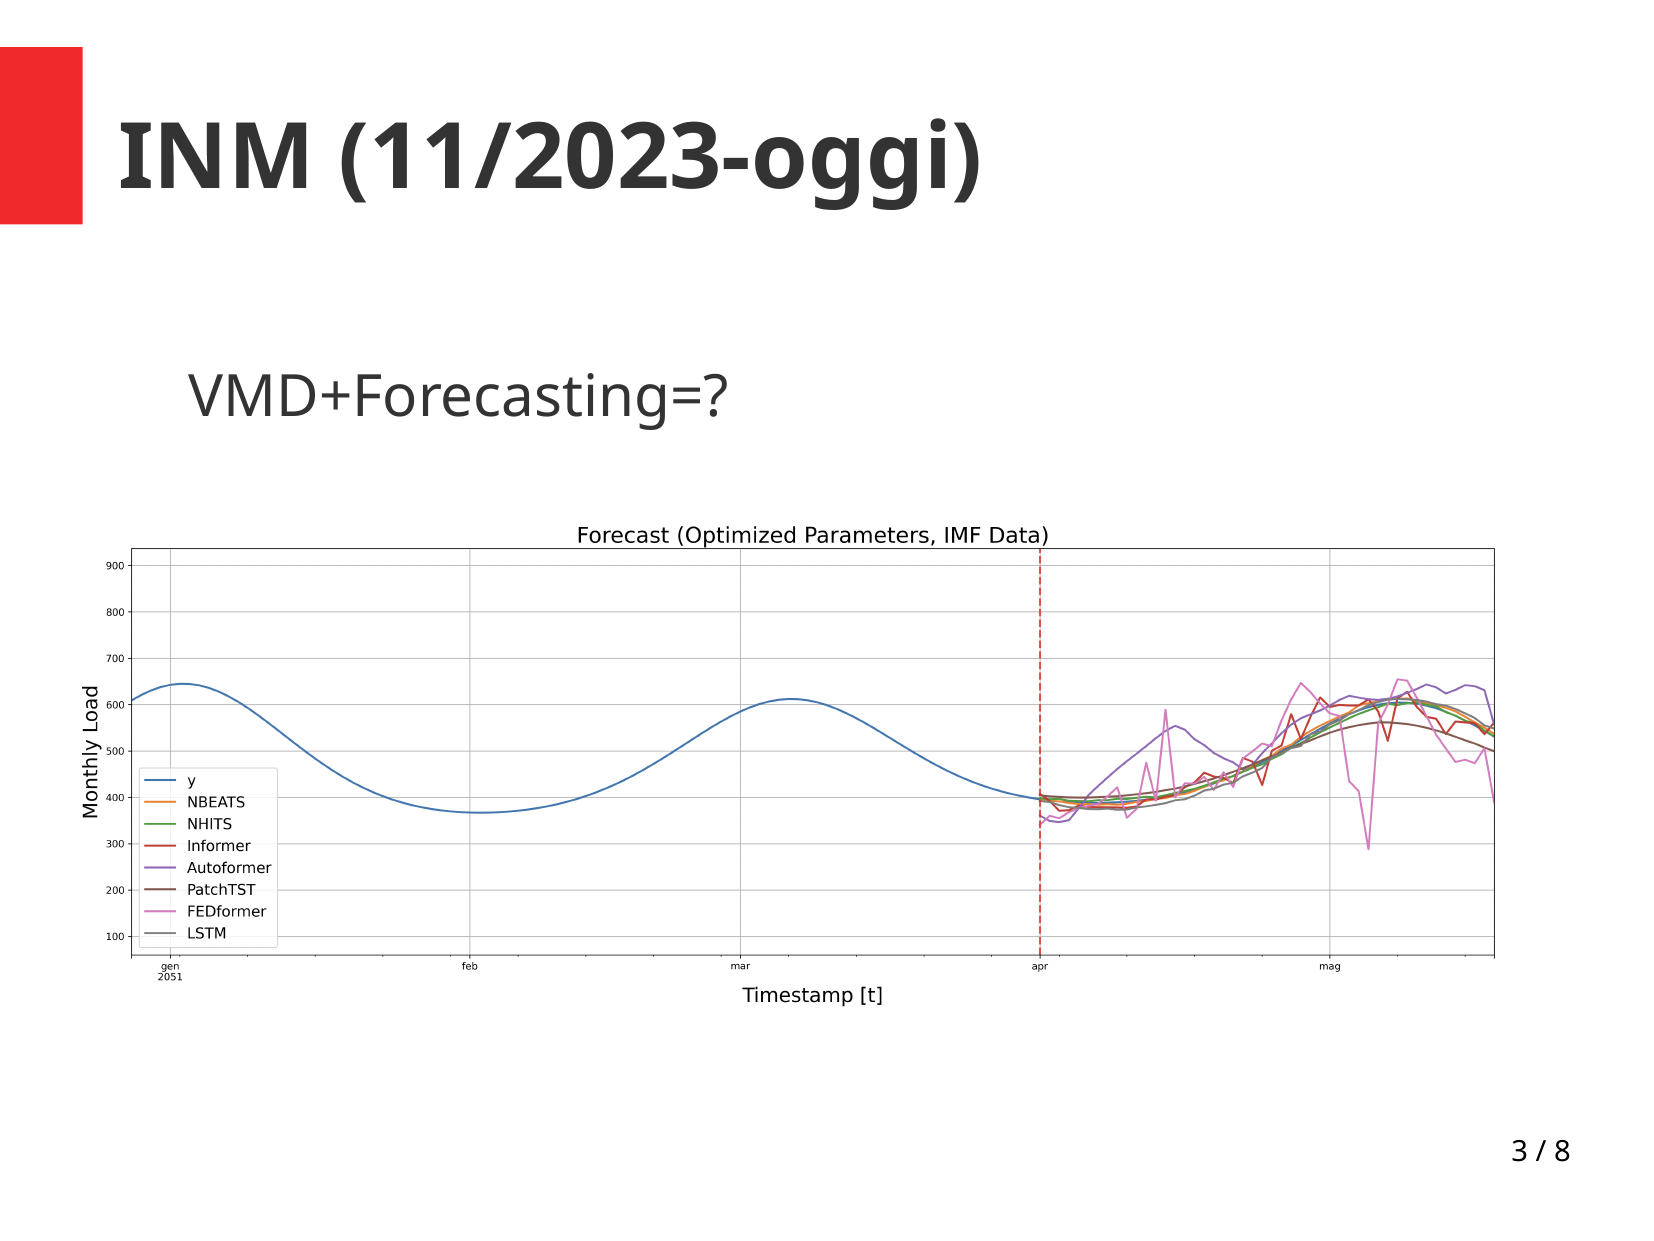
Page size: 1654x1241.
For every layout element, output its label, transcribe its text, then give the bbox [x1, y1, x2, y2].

list VMD+Forecasting=? [118, 354, 1536, 1074]
picture [75, 519, 1501, 1013]
title INM (11/2023-oggi) [118, 49, 1571, 257]
